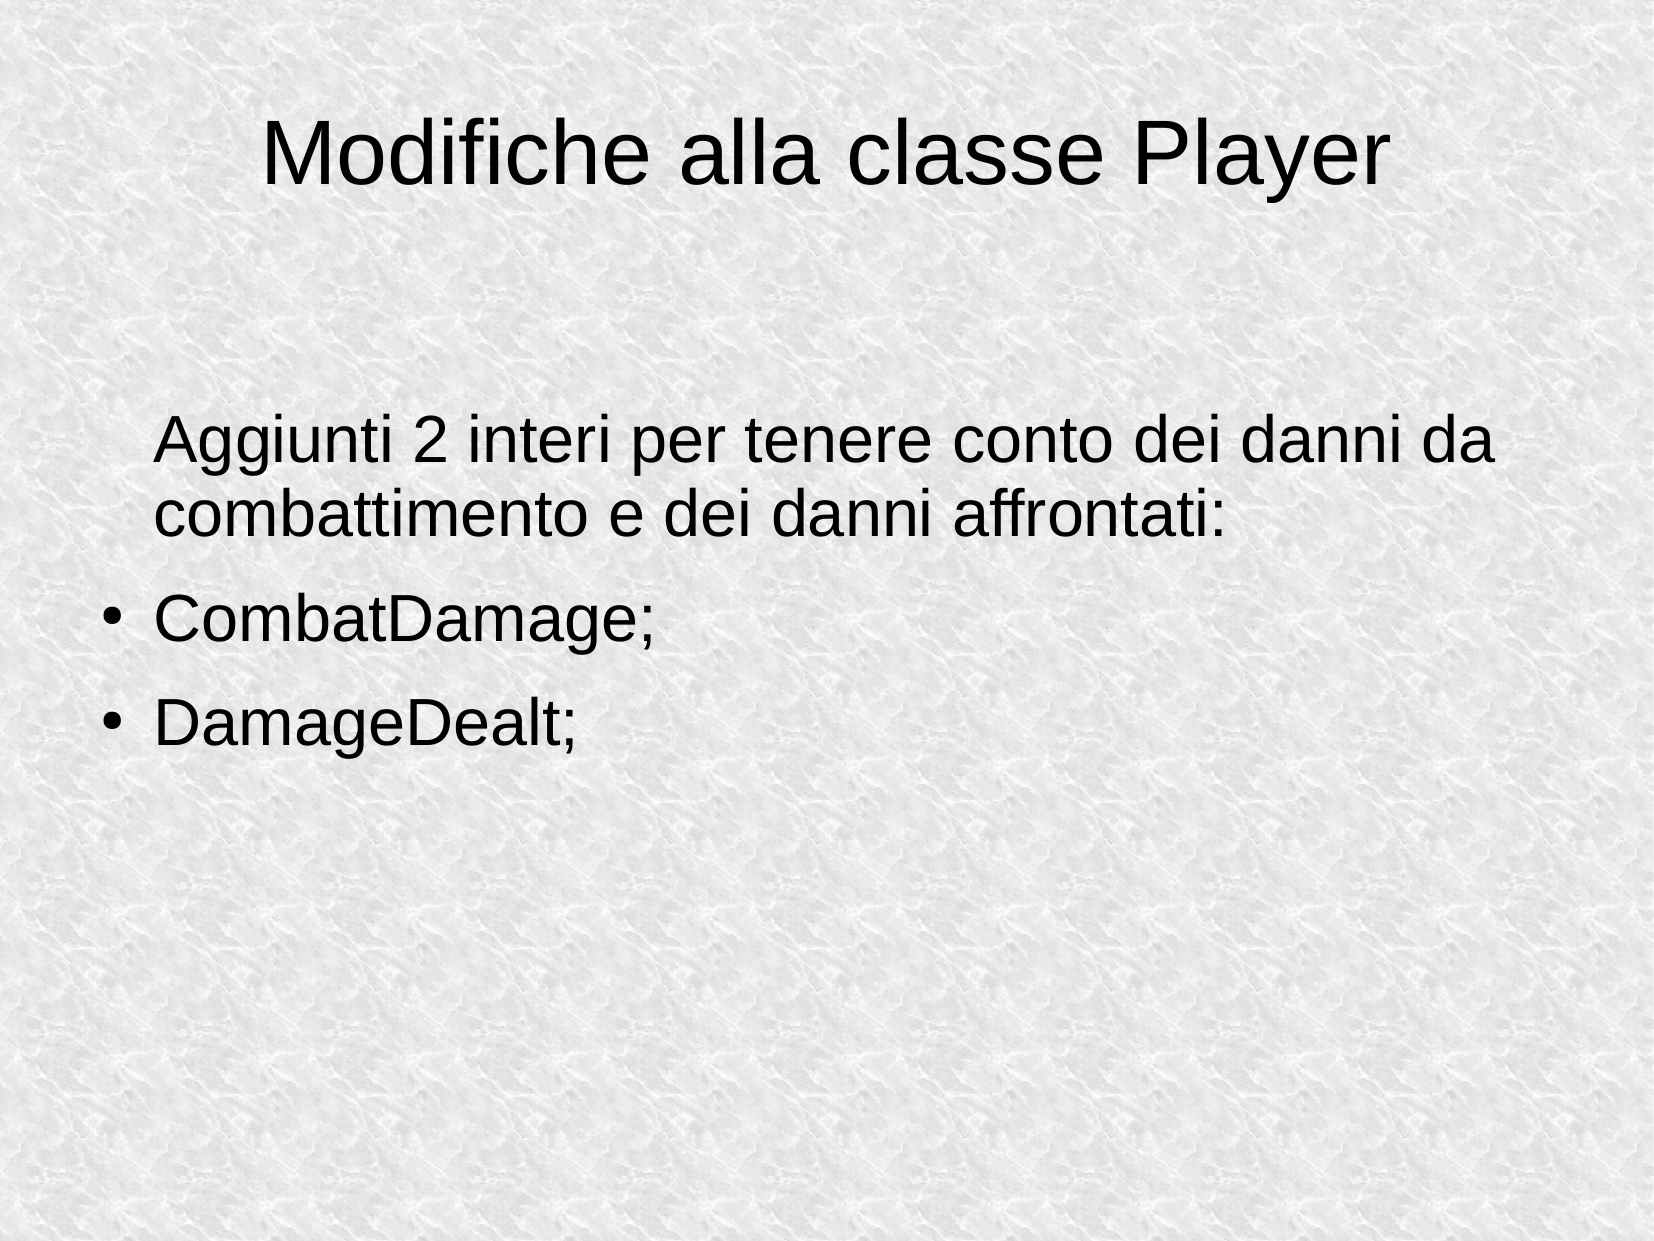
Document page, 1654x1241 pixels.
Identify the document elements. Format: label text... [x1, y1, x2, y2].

picture [0, 0, 1654, 1241]
list Aggiunti 2 interi per tenere conto dei danni da combattimento e dei danni affrontati: CombatDamage; DamageDealt; [82, 401, 1571, 1221]
title Modifiche alla classe Player [82, 49, 1571, 257]
